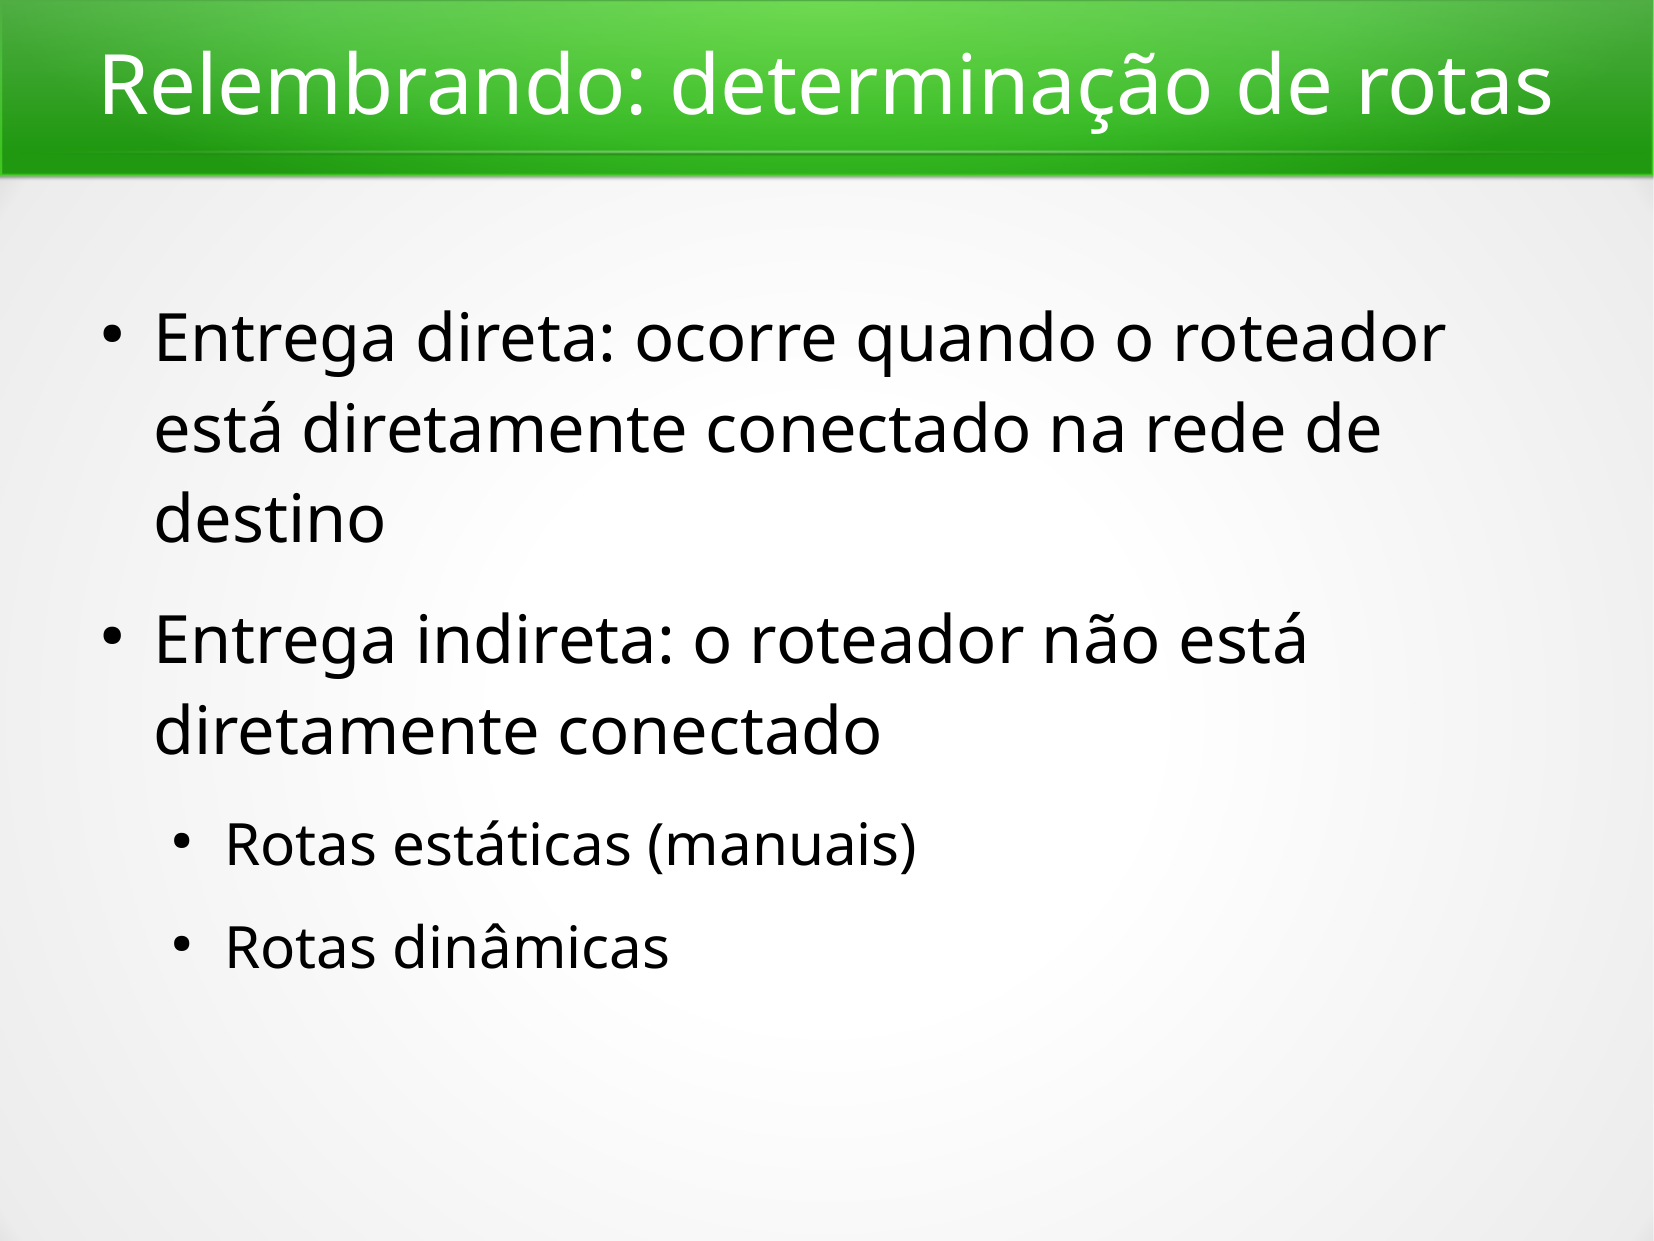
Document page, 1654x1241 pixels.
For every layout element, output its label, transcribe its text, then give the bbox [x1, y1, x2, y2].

title Relembrando: determinação de rotas [82, 11, 1571, 154]
picture [0, 0, 1654, 1241]
list Entrega direta: ocorre quando o roteador está diretamente conectado na rede de destino Entrega indireta: o roteador não está diretamente conectado Rotas estáticas (manuais) Rotas dinâmicas [82, 290, 1571, 1010]
